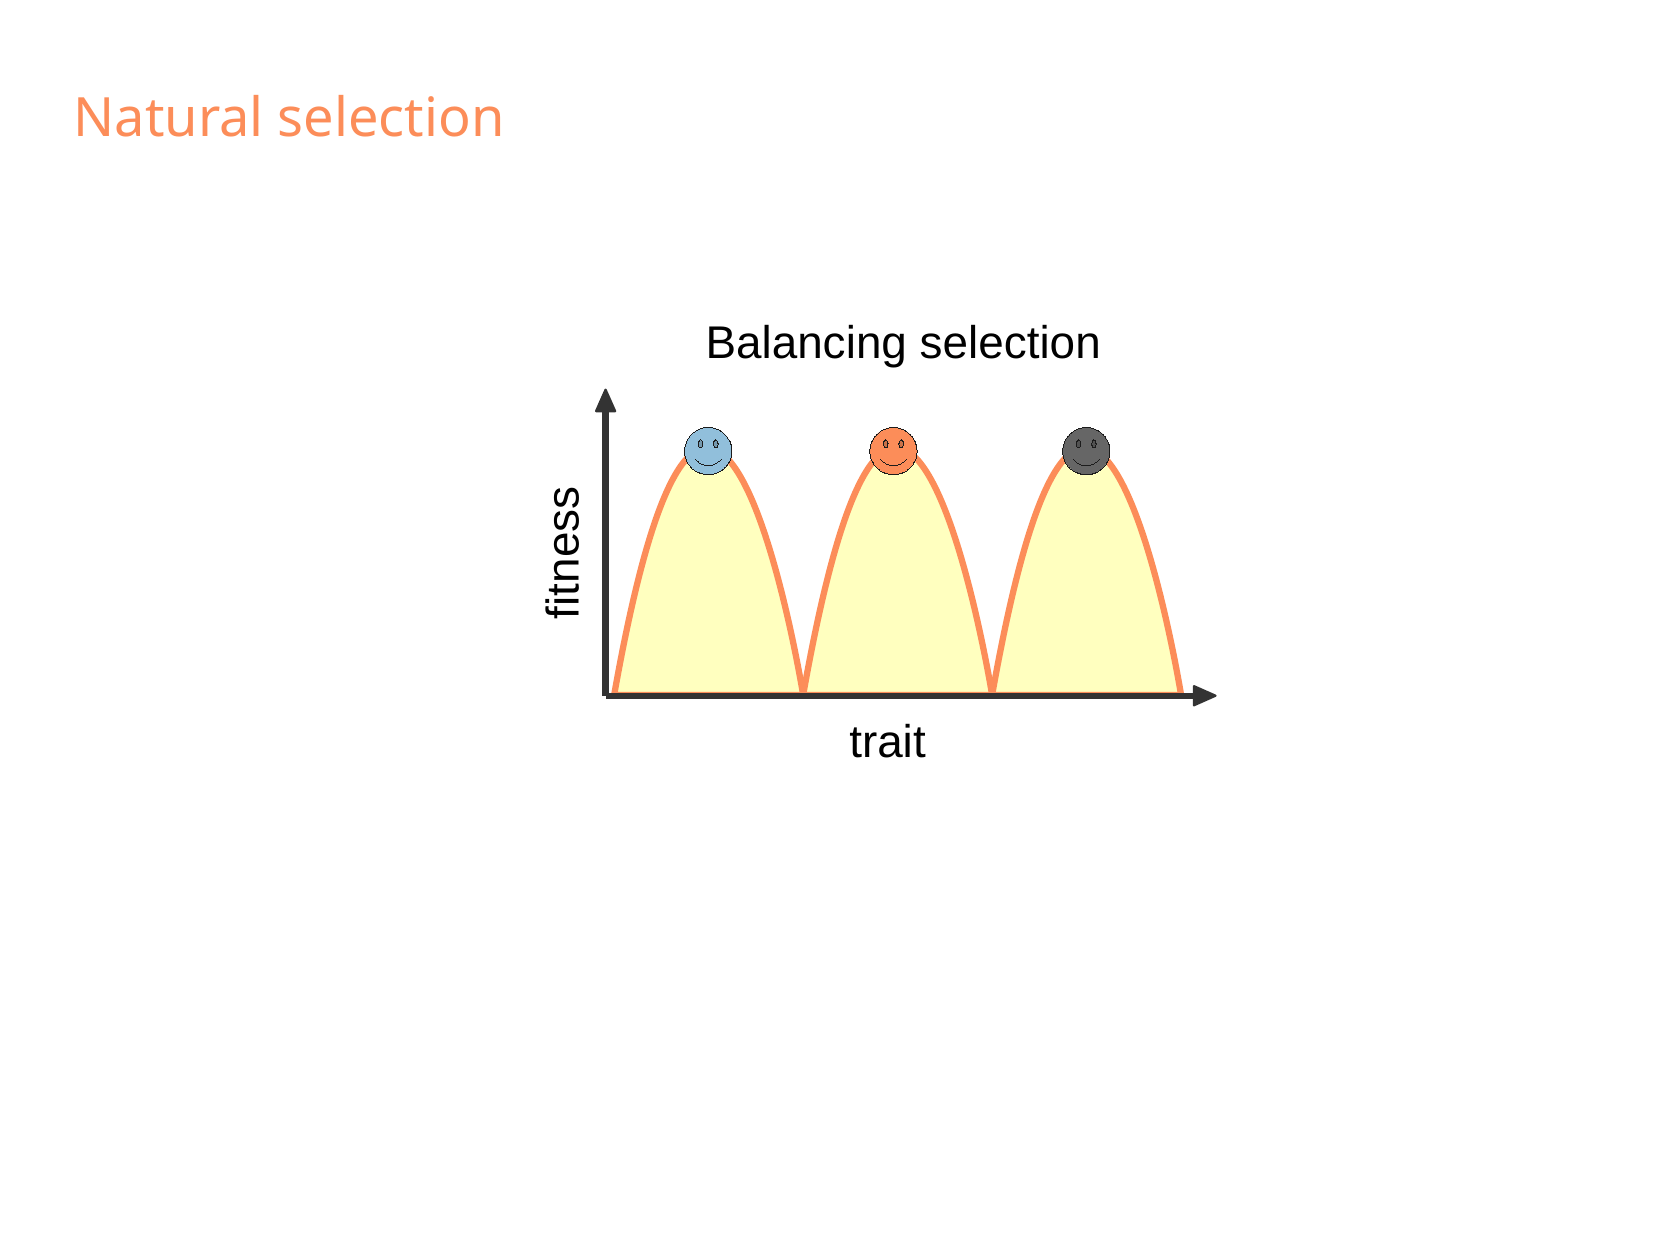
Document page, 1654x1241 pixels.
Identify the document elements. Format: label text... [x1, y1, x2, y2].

text_box [614, 427, 1181, 693]
text_box Balancing selection [690, 309, 1146, 428]
text_box fitness [529, 458, 596, 648]
text_box trait [793, 708, 983, 775]
text_box Natural selection [59, 70, 1477, 147]
